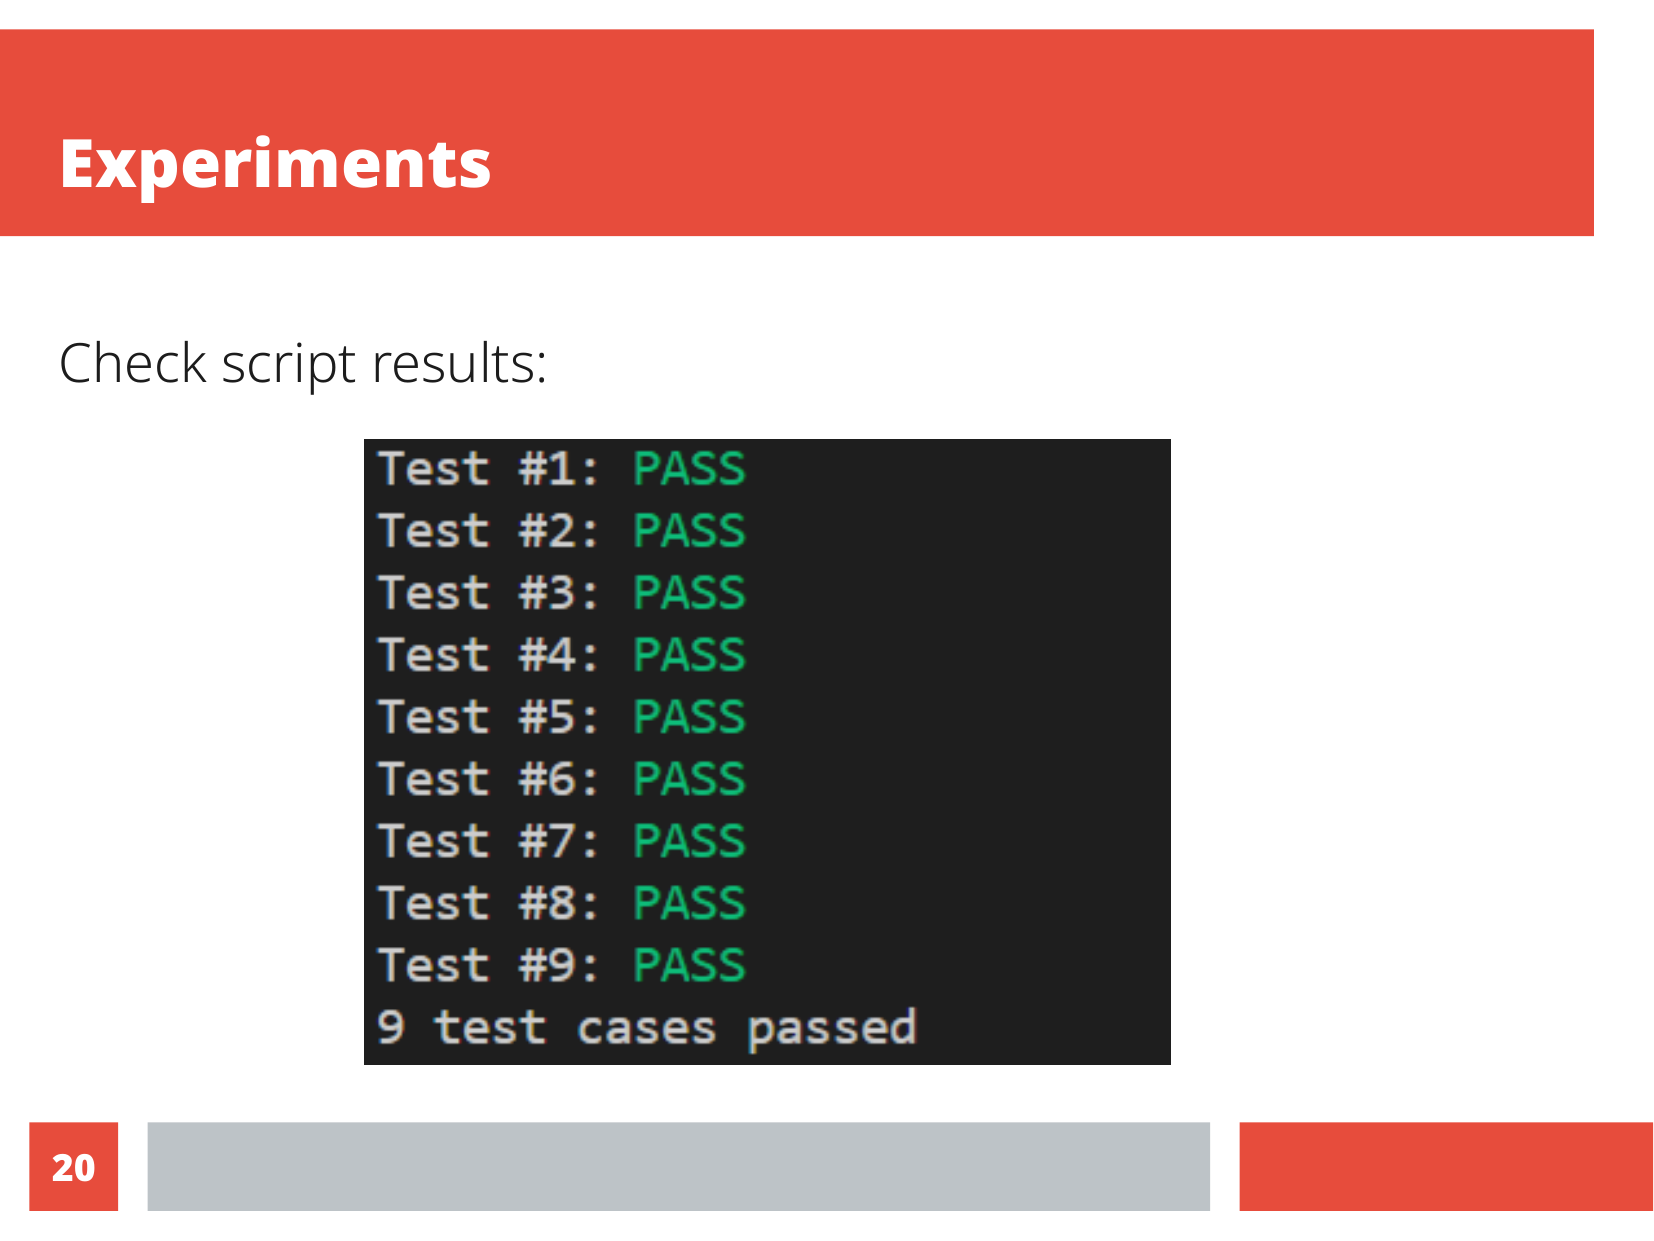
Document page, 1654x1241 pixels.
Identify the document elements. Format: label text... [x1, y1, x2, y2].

title Experiments [58, 59, 1594, 207]
subtitle Check script results: [58, 324, 1565, 1093]
picture [364, 439, 1171, 1066]
